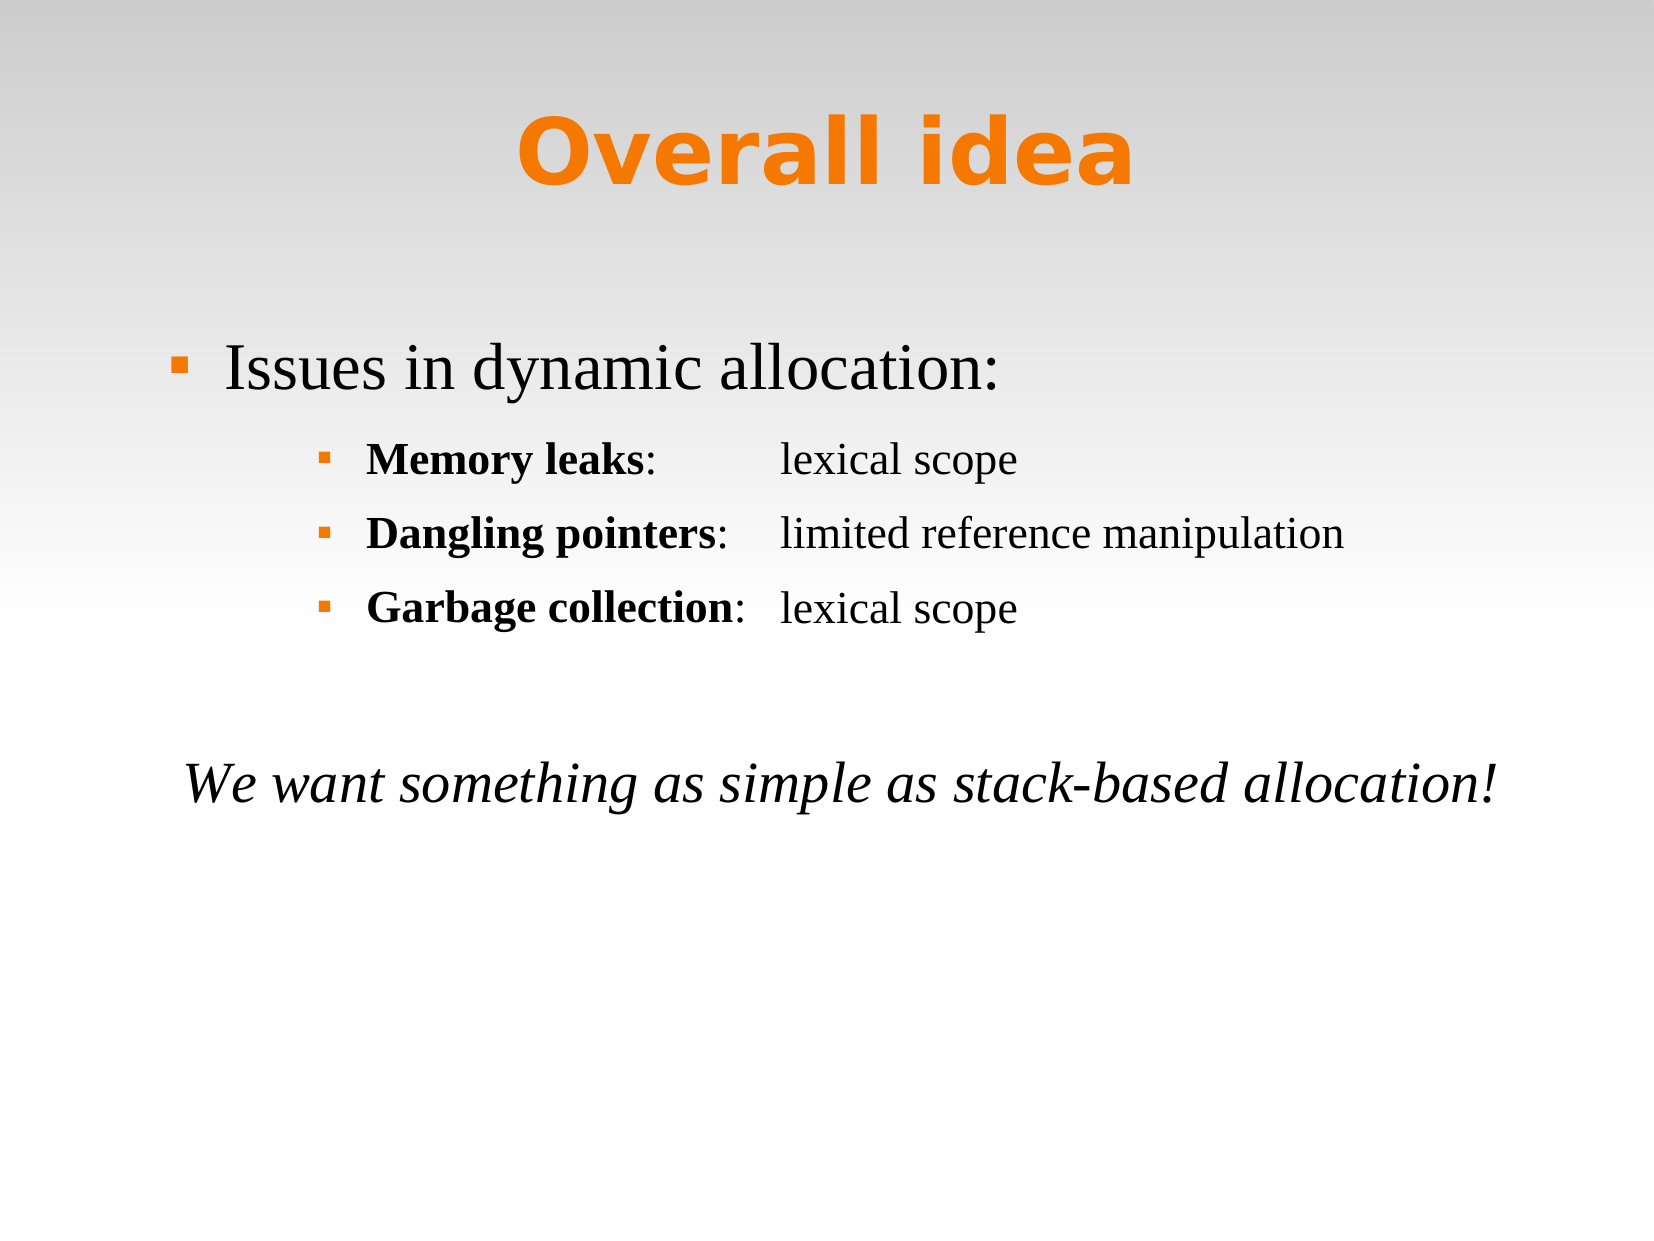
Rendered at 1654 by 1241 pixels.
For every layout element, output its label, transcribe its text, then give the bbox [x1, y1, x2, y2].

list lexical scope limited reference manipulation lexical scope [82, 231, 1571, 1035]
title Overall idea [82, 49, 1571, 231]
